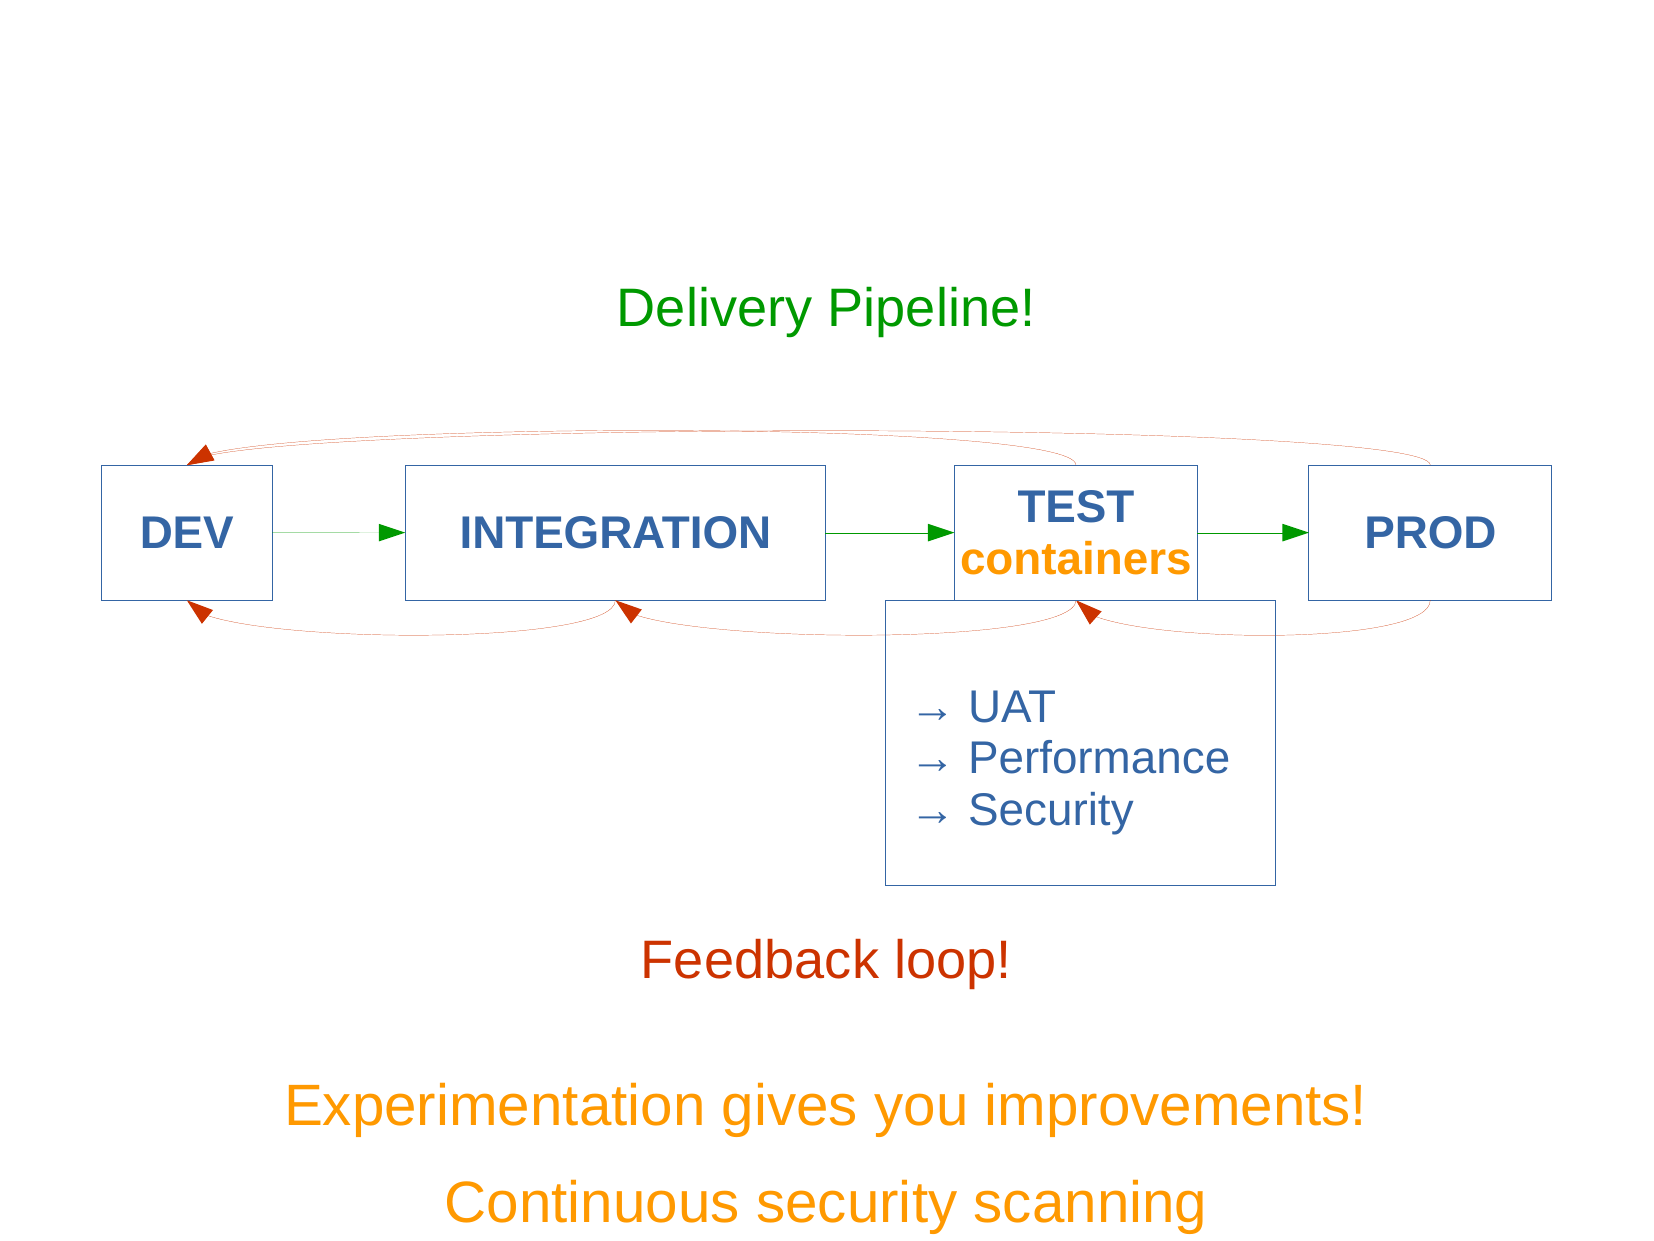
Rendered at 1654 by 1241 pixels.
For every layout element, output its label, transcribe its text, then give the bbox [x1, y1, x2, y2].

text_box Delivery Pipeline! [602, 269, 1052, 346]
text_box Feedback loop! [625, 921, 1028, 998]
text_box TEST containers [954, 465, 1198, 600]
text_box PROD [1308, 465, 1552, 601]
text_box Experimentation gives you improvements! Continuous security scanning [269, 1032, 1385, 1211]
text_box INTEGRATION [405, 465, 826, 601]
text_box → UAT → Performance → Security [894, 673, 1246, 843]
text_box DEV [101, 465, 273, 601]
